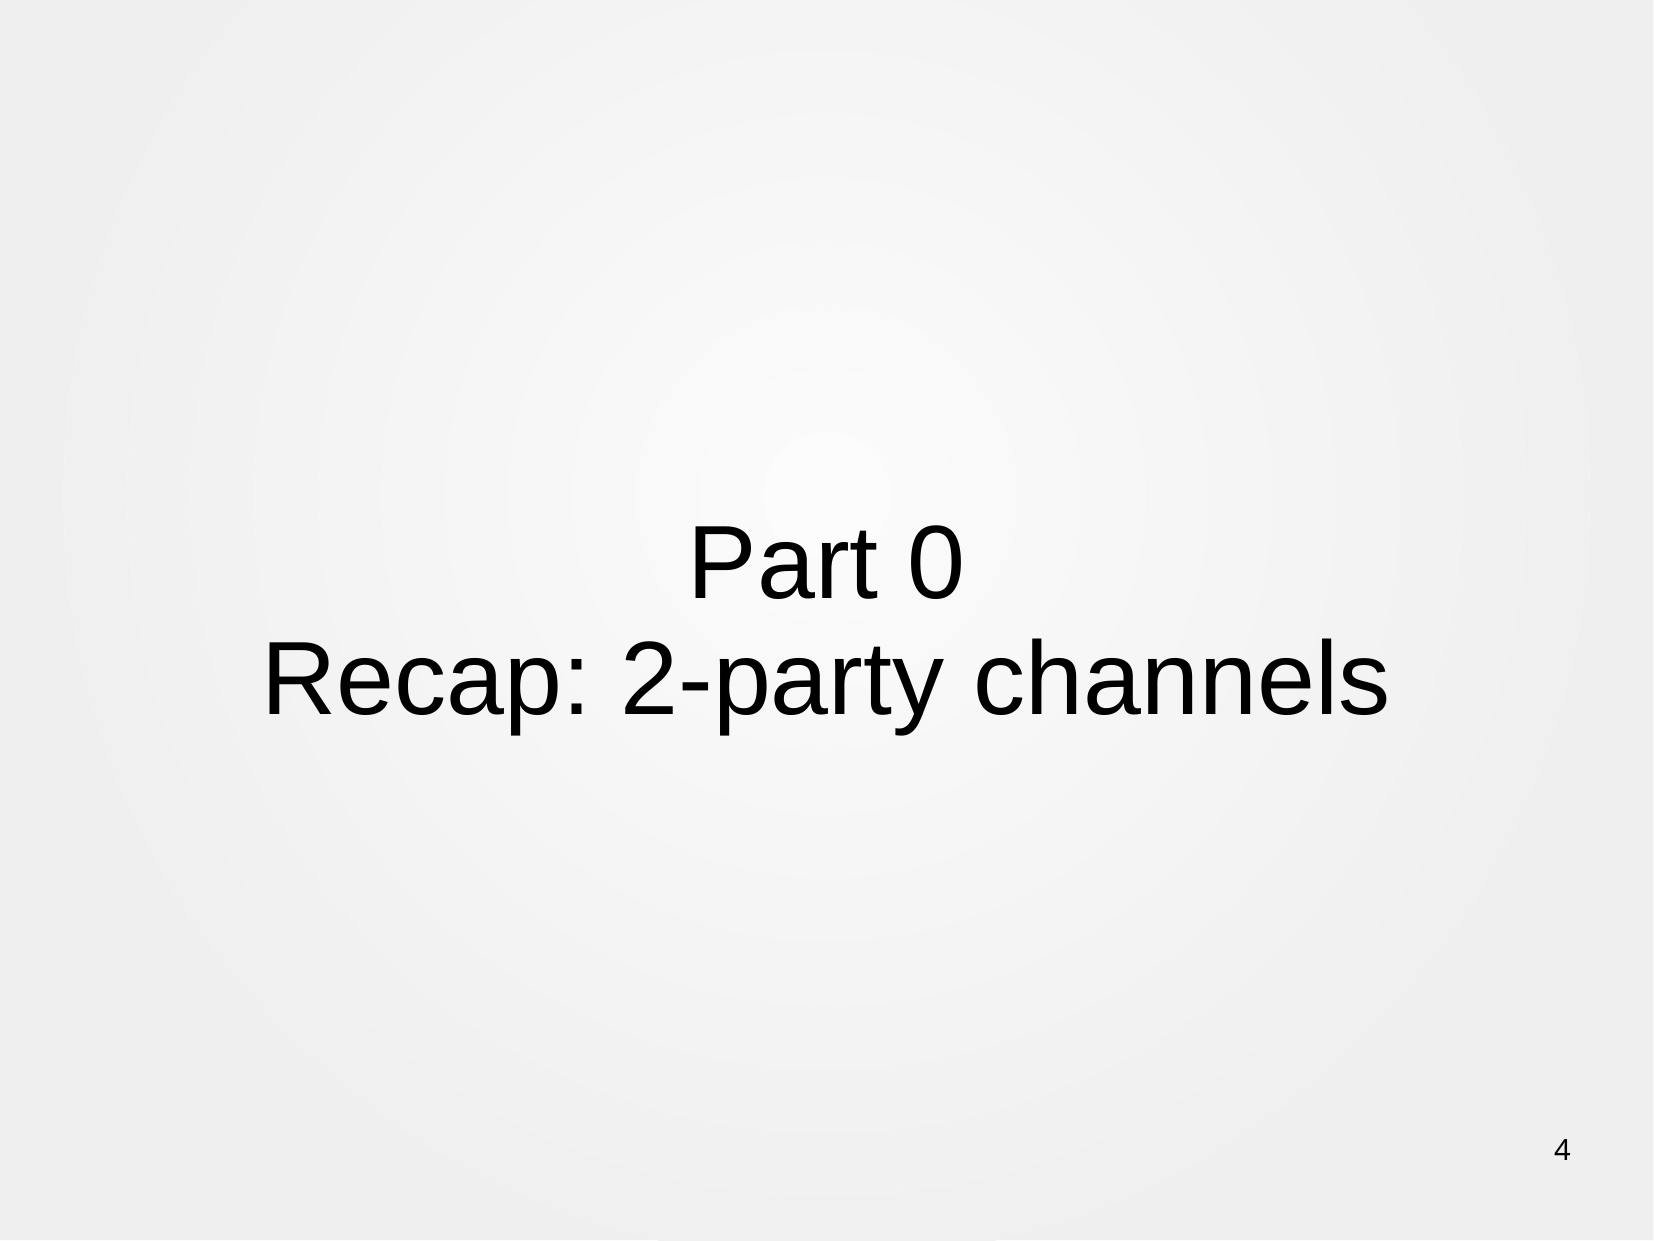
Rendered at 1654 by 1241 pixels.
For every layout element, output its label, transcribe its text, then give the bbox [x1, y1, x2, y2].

text_box Part 0 Recap: 2-party channels [236, 496, 1418, 744]
